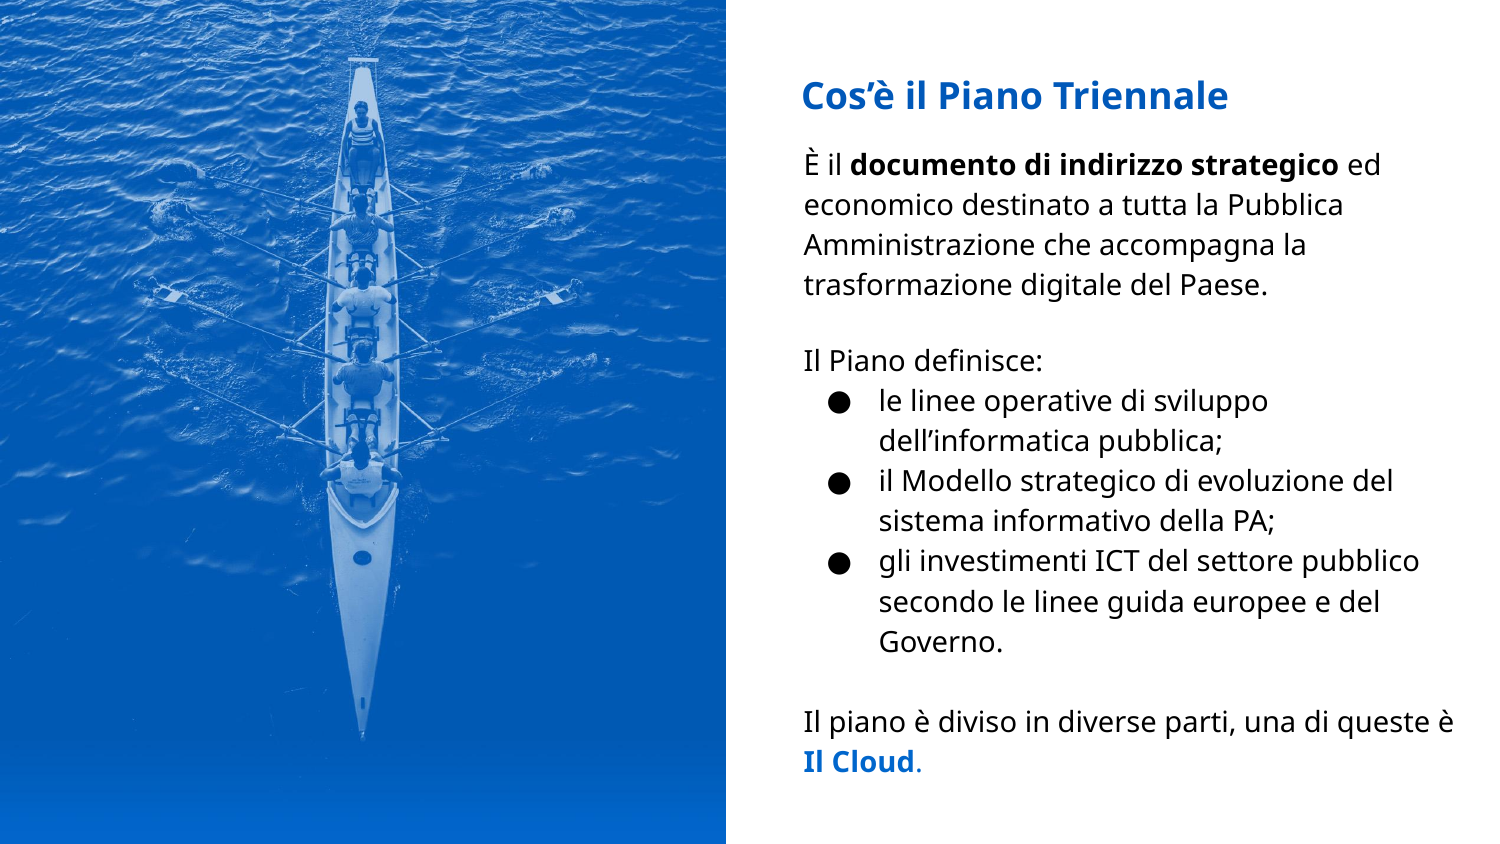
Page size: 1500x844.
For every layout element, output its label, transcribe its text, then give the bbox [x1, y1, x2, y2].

picture [0, 0, 726, 844]
text_box È il documento di indirizzo strategico ed economico destinato a tutta la Pubblica Amministrazione che accompagna la trasformazione digitale del Paese. Il Piano definisce: le linee operative di sviluppo dell’informatica pubblica; il Modello strategico di evoluzione del sistema informativo della PA; gli investimenti ICT del settore pubblico secondo le linee guida europee e del Governo. Il piano è diviso in diverse parti, una di queste è Il Cloud. [788, 113, 1476, 806]
text_box Cos’è il Piano Triennale [786, 59, 1442, 124]
